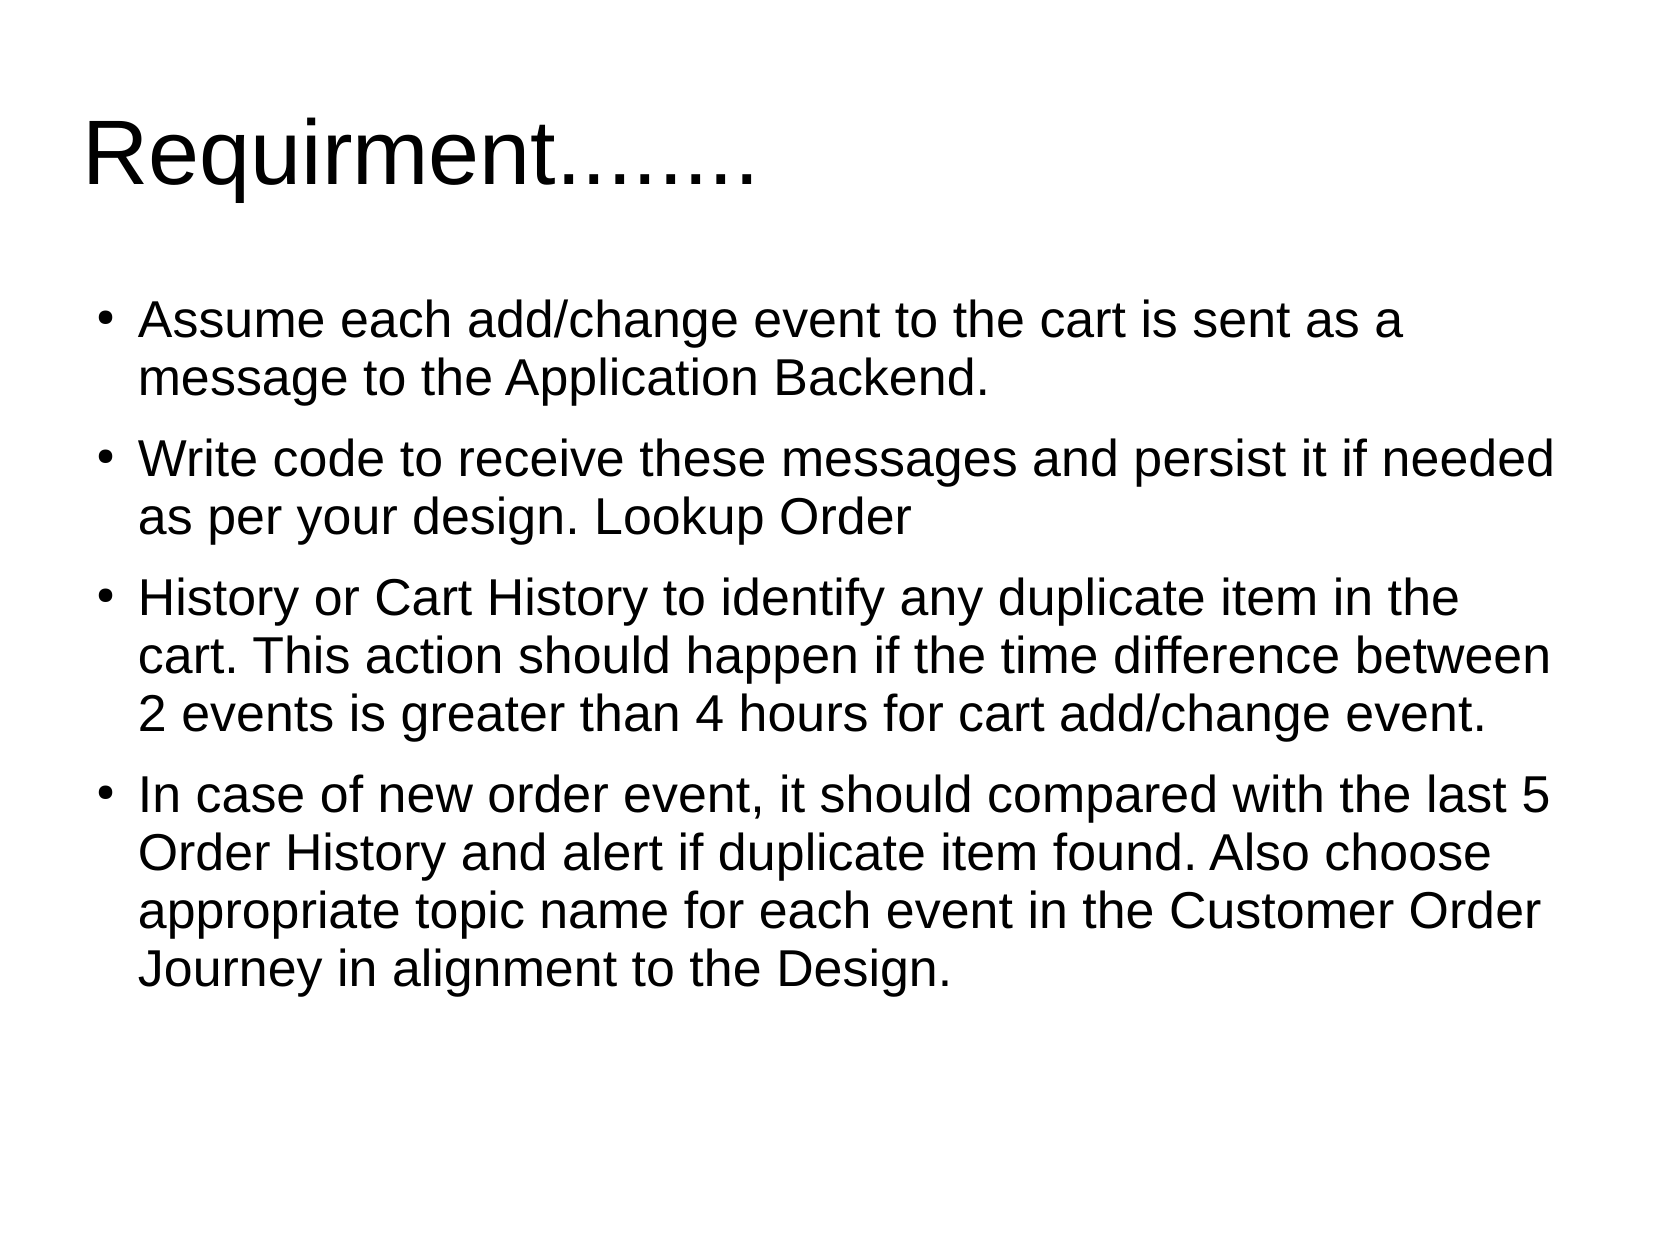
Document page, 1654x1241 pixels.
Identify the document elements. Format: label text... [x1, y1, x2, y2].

title Requirment........ [82, 49, 1571, 257]
list Assume each add/change event to the cart is sent as a message to the Application Backend. Write code to receive these messages and persist it if needed as per your design. Lookup Order History or Cart History to identify any duplicate item in the cart. This action should happen if the time difference between 2 events is greater than 4 hours for cart add/change event. In case of new order event, it should compared with the last 5 Order History and alert if duplicate item found. Also choose appropriate topic name for each event in the Customer Order Journey in alignment to the Design. [82, 290, 1571, 1010]
